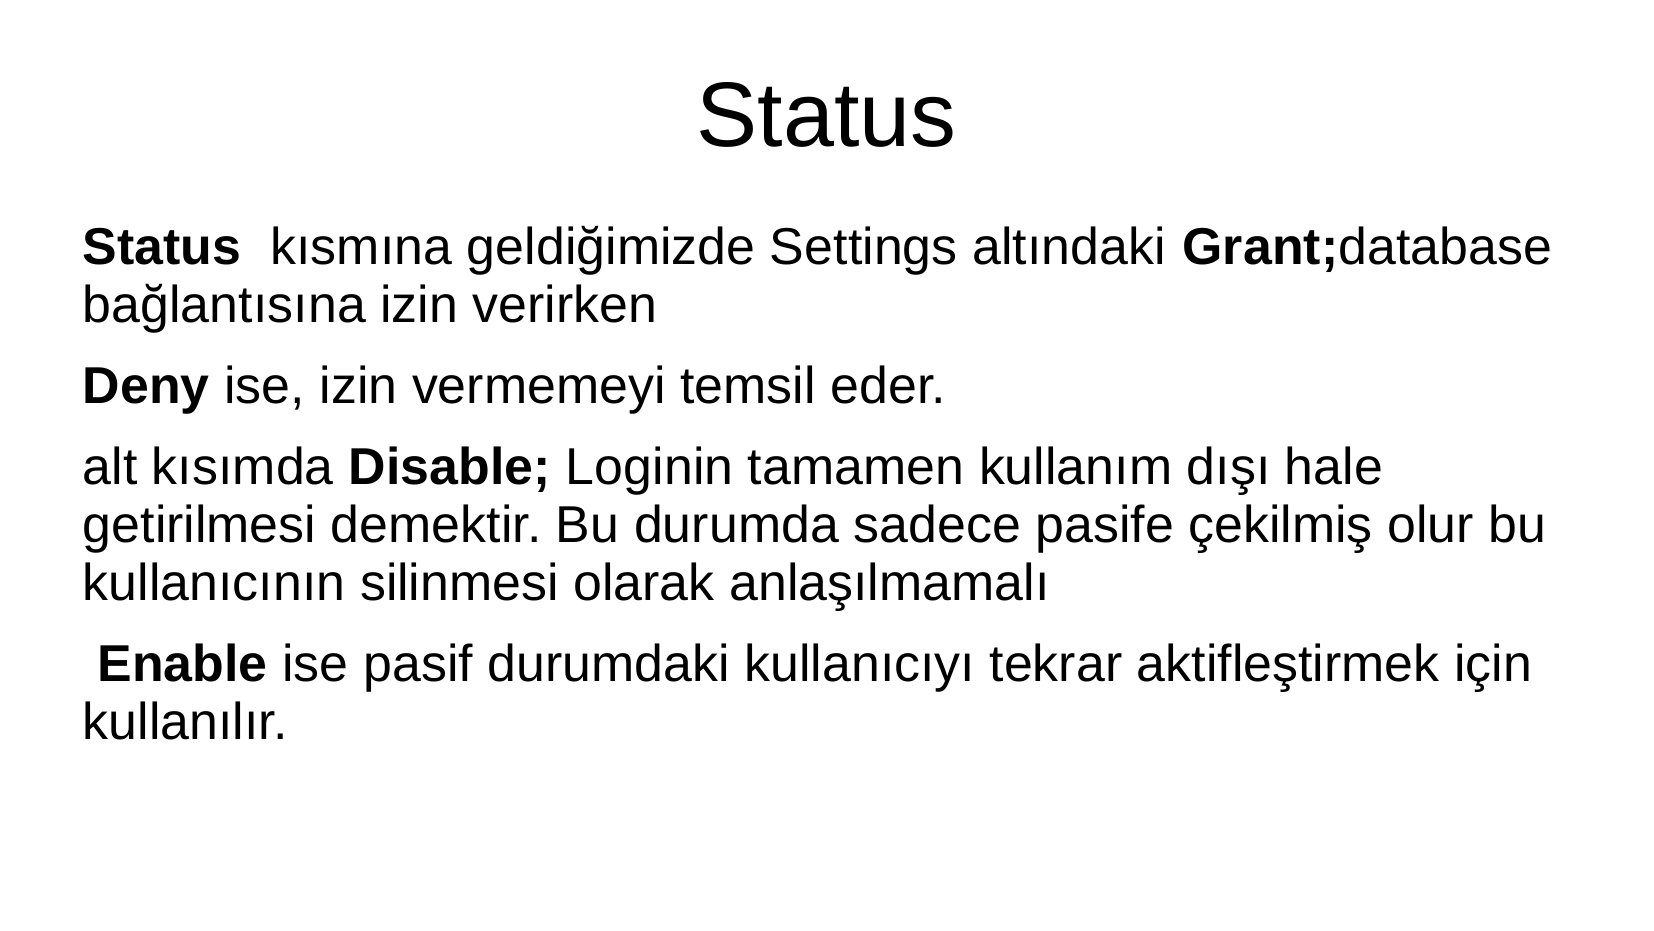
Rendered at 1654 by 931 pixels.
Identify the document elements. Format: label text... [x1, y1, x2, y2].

title Status [82, 37, 1571, 193]
list Status kısmına geldiğimizde Settings altındaki Grant;database bağlantısına izin verirken Deny ise, izin vermemeyi temsil eder. alt kısımda Disable; Loginin tamamen kullanım dışı hale getirilmesi demektir. Bu durumda sadece pasife çekilmiş olur bu kullanıcının silinmesi olarak anlaşılmamalı Enable ise pasif durumdaki kullanıcıyı tekrar aktifleştirmek için kullanılır. [82, 217, 1571, 758]
